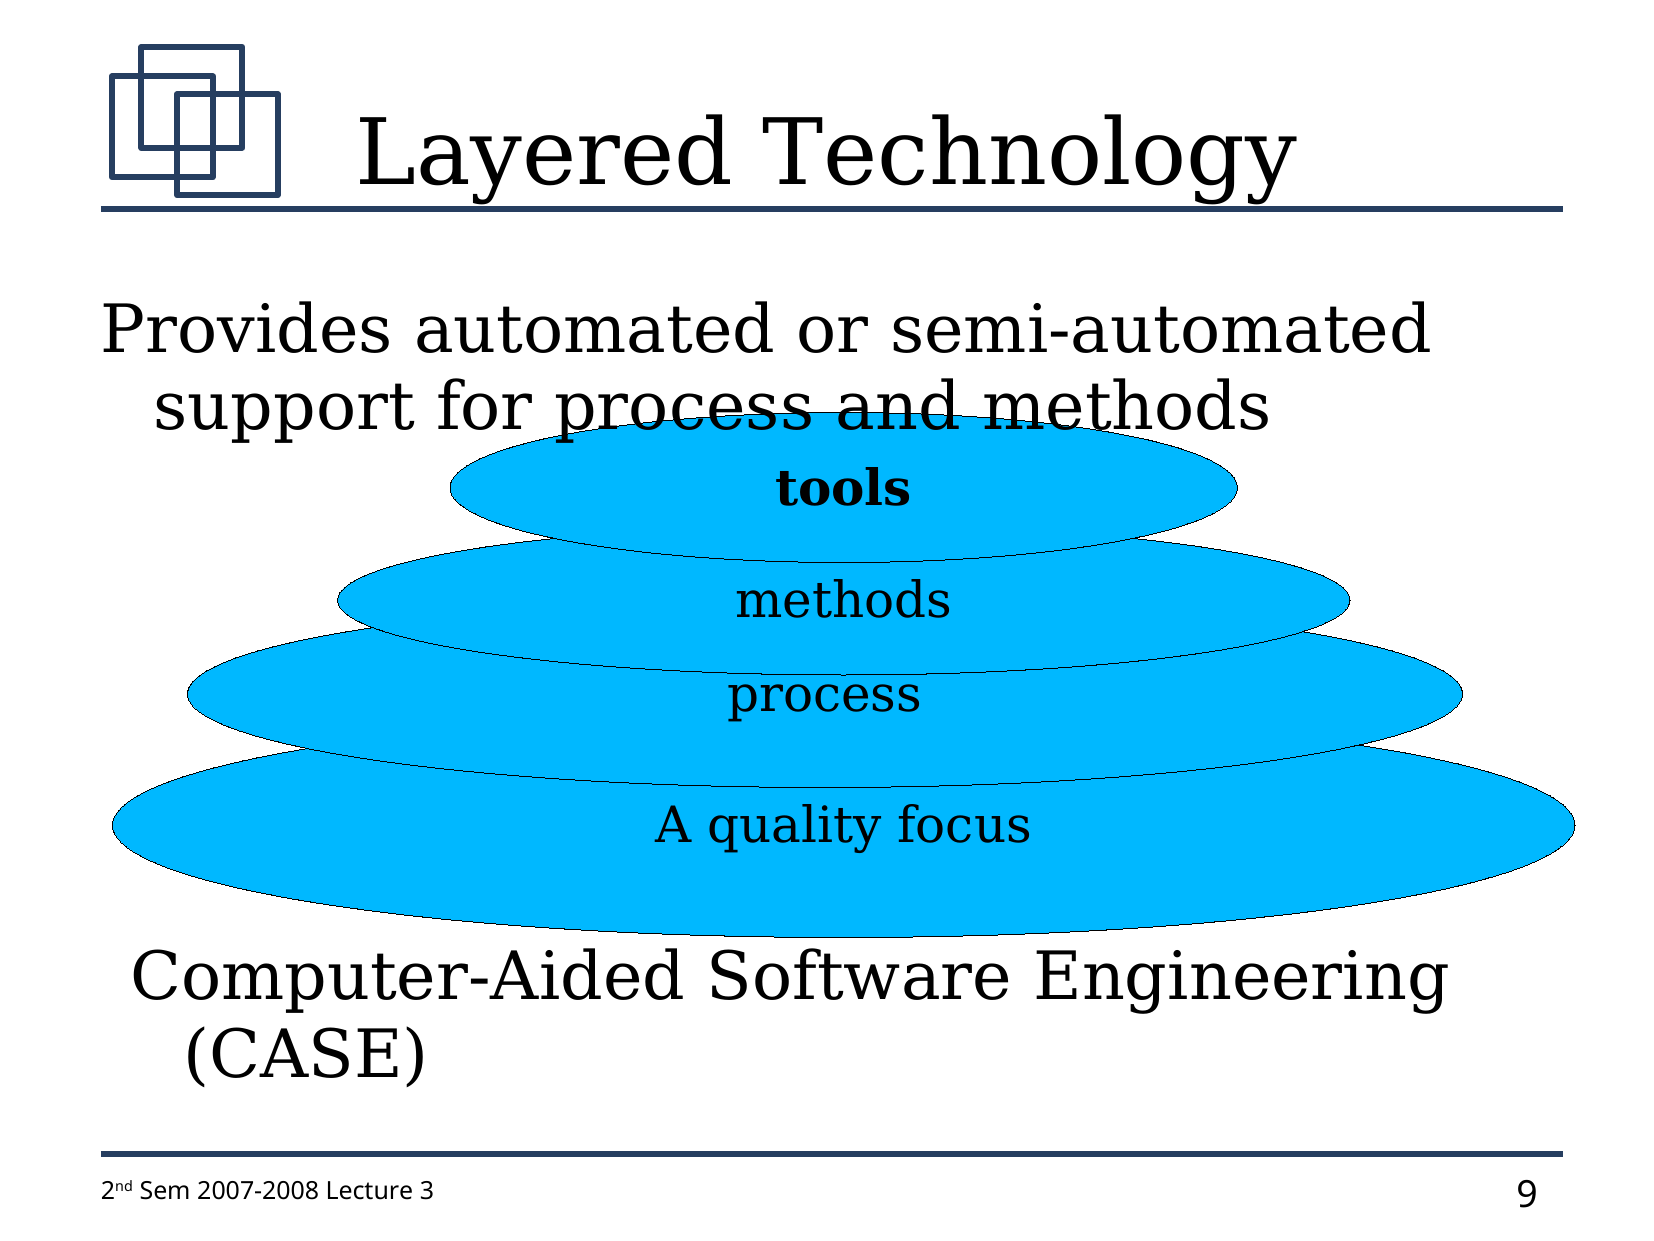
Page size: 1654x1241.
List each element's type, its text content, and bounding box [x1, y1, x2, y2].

title Layered Technology [82, 49, 1571, 257]
text_box tools [450, 451, 1238, 563]
text_box A quality focus [112, 745, 1576, 937]
text_box process [187, 627, 1463, 788]
text_box methods [337, 538, 1351, 676]
list Computer-Aided Software Engineering (CASE) [112, 937, 1601, 1098]
list Provides automated or semi-automated support for process and methods [82, 290, 1571, 451]
